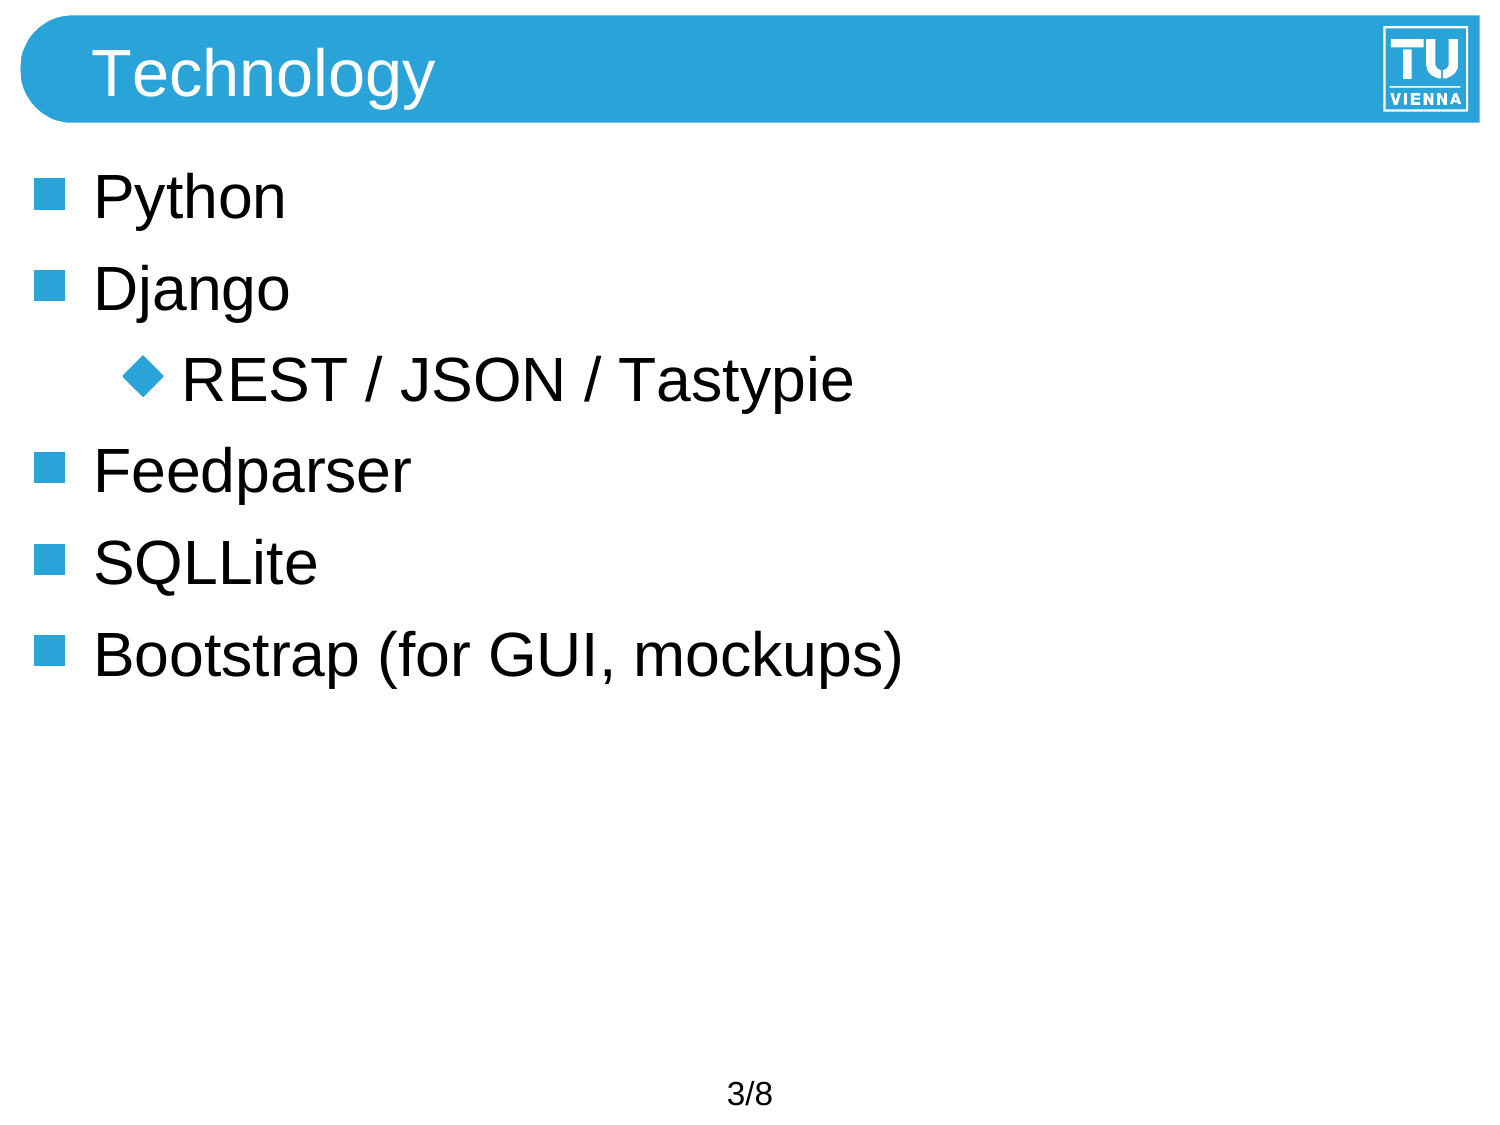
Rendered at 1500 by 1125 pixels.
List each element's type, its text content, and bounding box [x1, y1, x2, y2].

title Technology [76, 7, 1350, 132]
list Python Django REST / JSON / Tastypie Feedparser SQLLite Bootstrap (for GUI, mockups) [19, 148, 1481, 1047]
